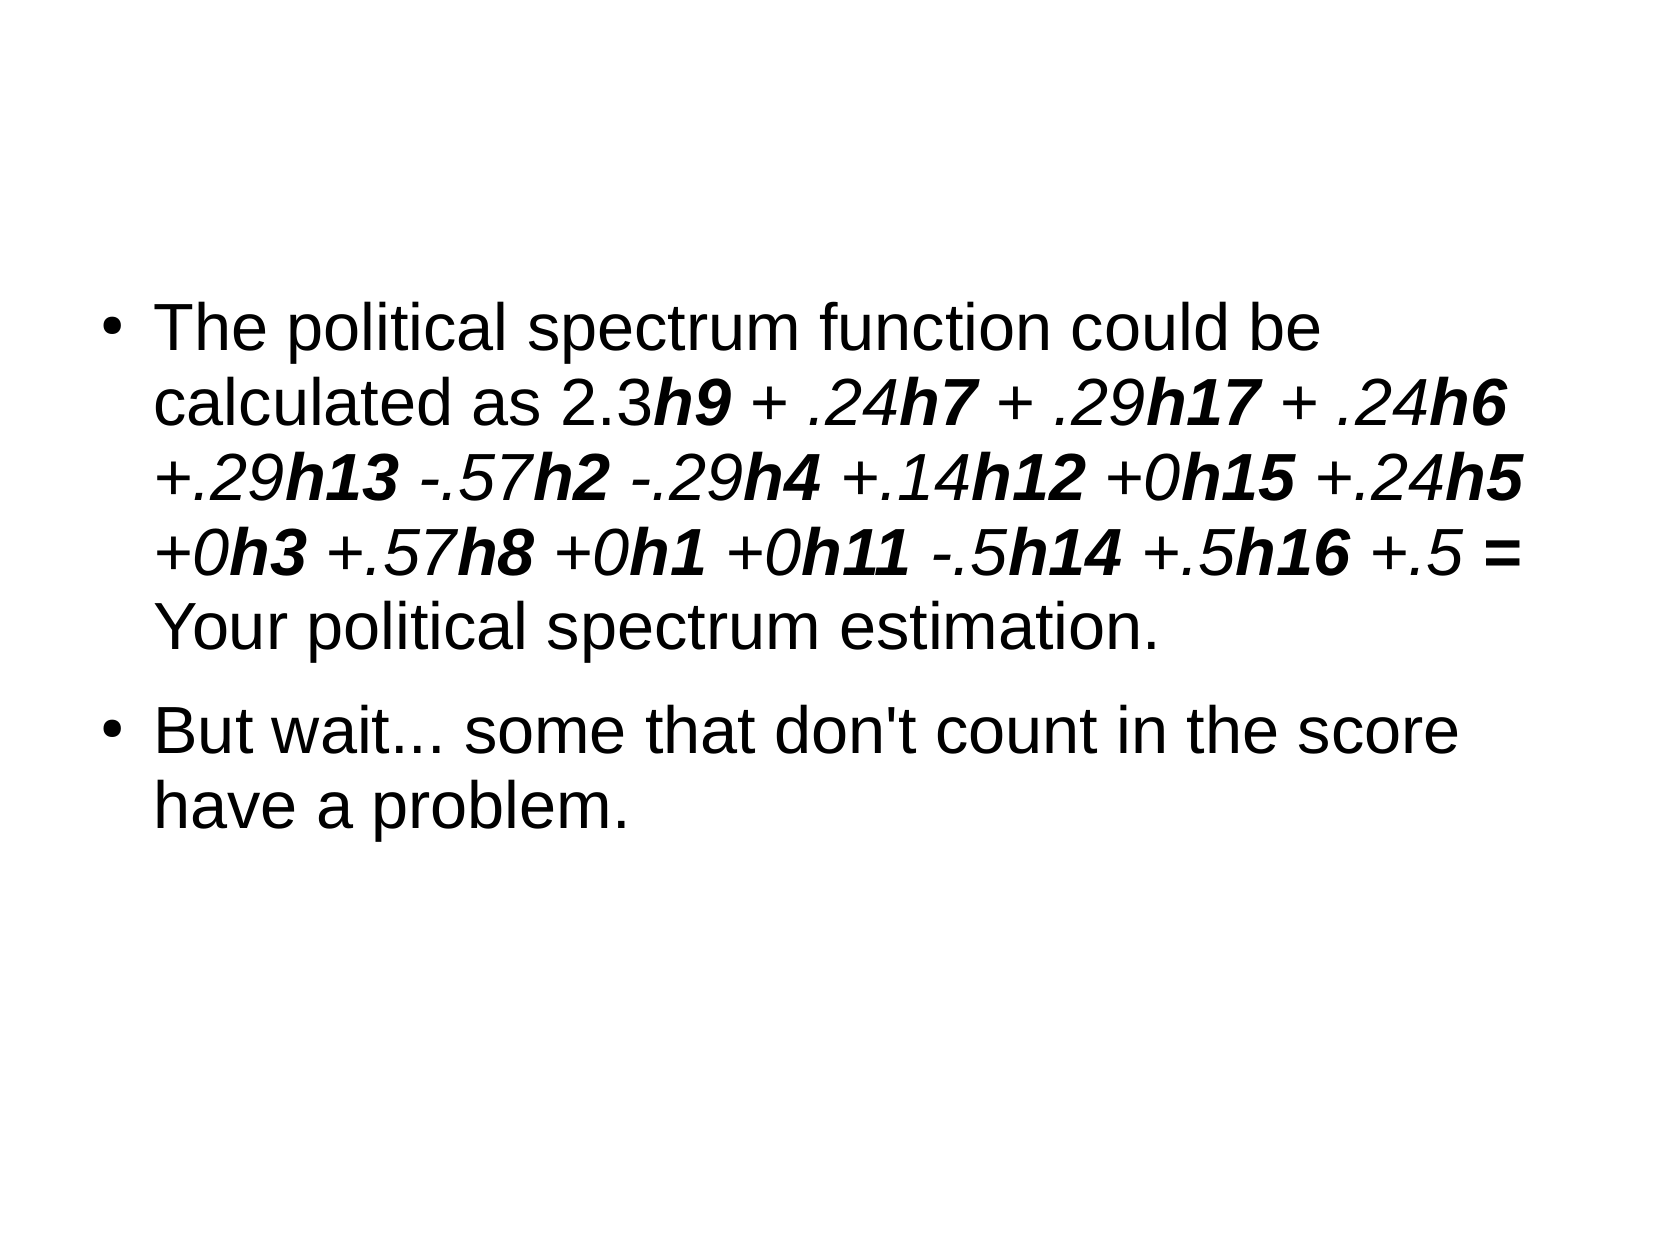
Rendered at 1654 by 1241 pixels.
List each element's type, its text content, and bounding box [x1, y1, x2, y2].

list The political spectrum function could be calculated as 2.3h9 + .24h7 + .29h17 + .24h6 +.29h13 -.57h2 -.29h4 +.14h12 +0h15 +.24h5 +0h3 +.57h8 +0h1 +0h11 -.5h14 +.5h16 +.5 = Your political spectrum estimation. But wait... some that don't count in the score have a problem. [82, 290, 1571, 1010]
